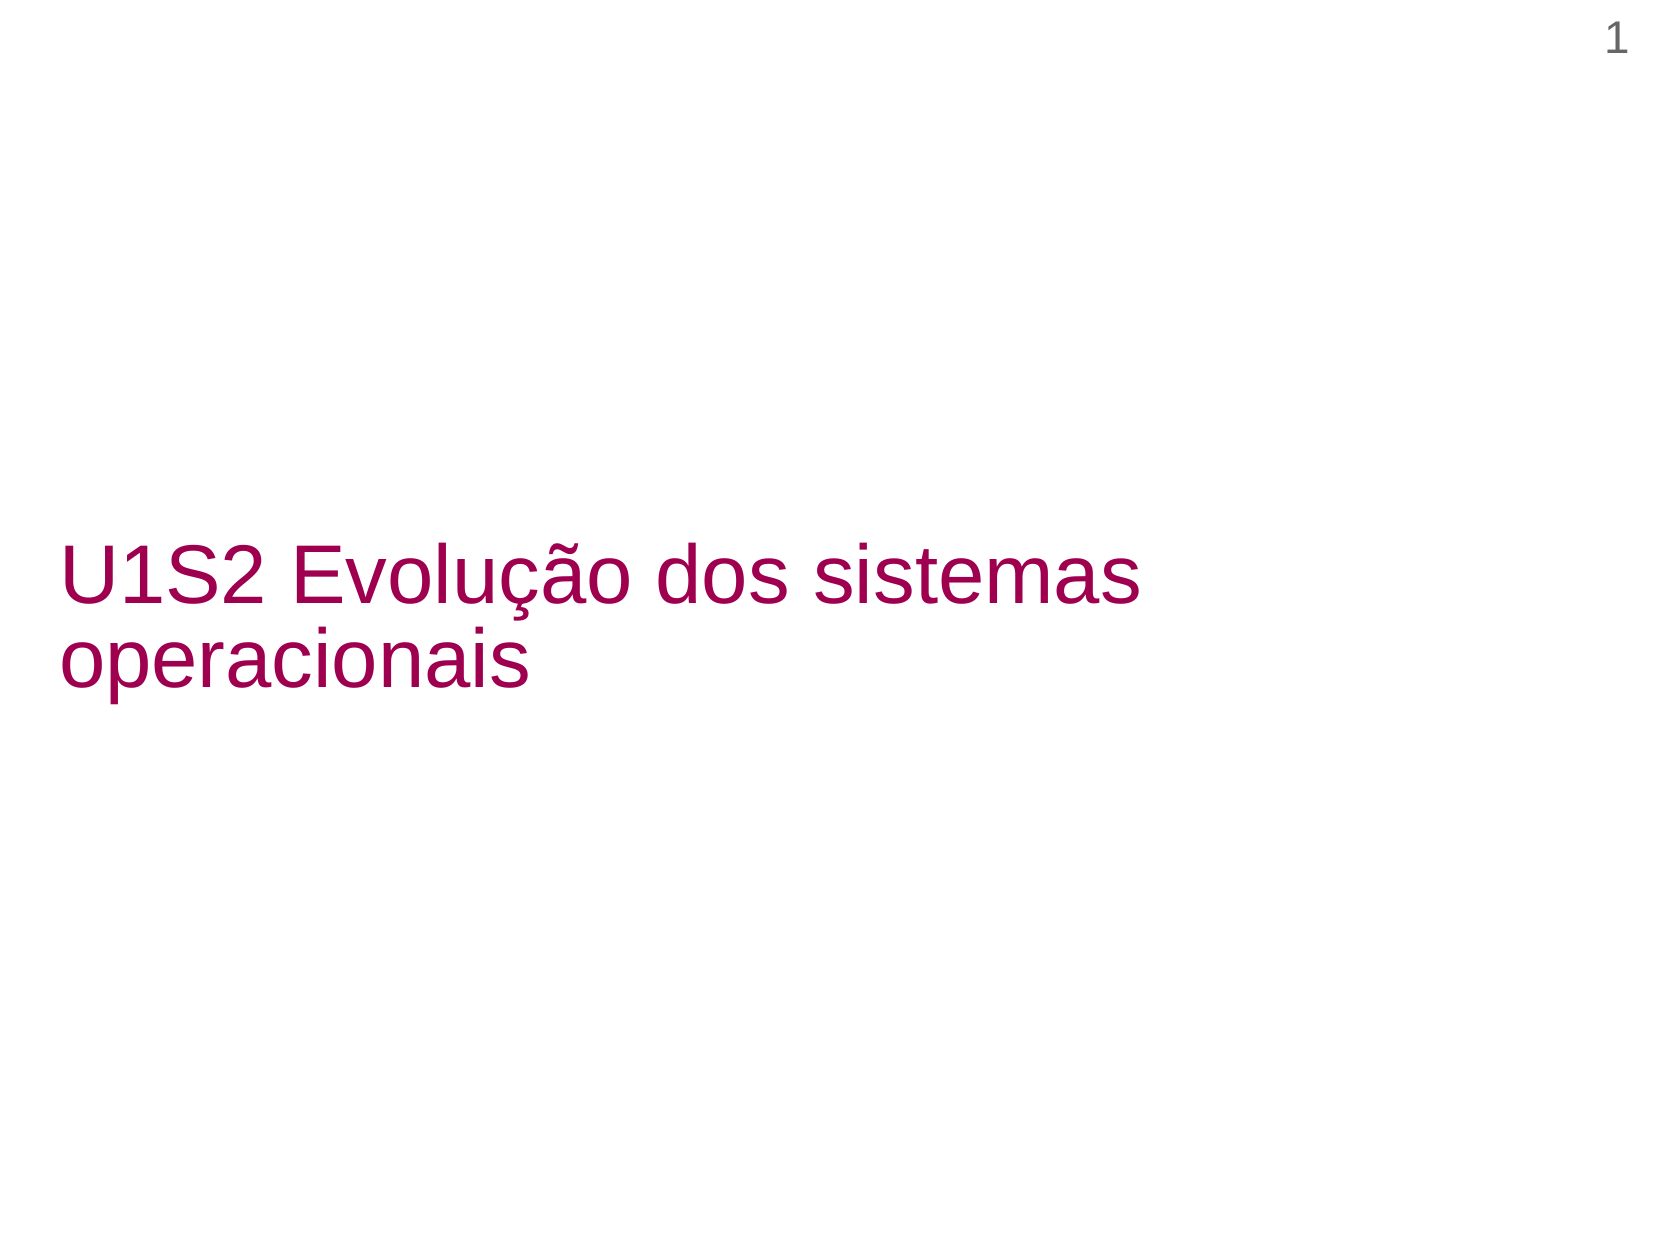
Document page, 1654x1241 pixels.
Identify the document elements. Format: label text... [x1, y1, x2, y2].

title U1S2 Evolução dos sistemas operacionais [59, 29, 1595, 1211]
